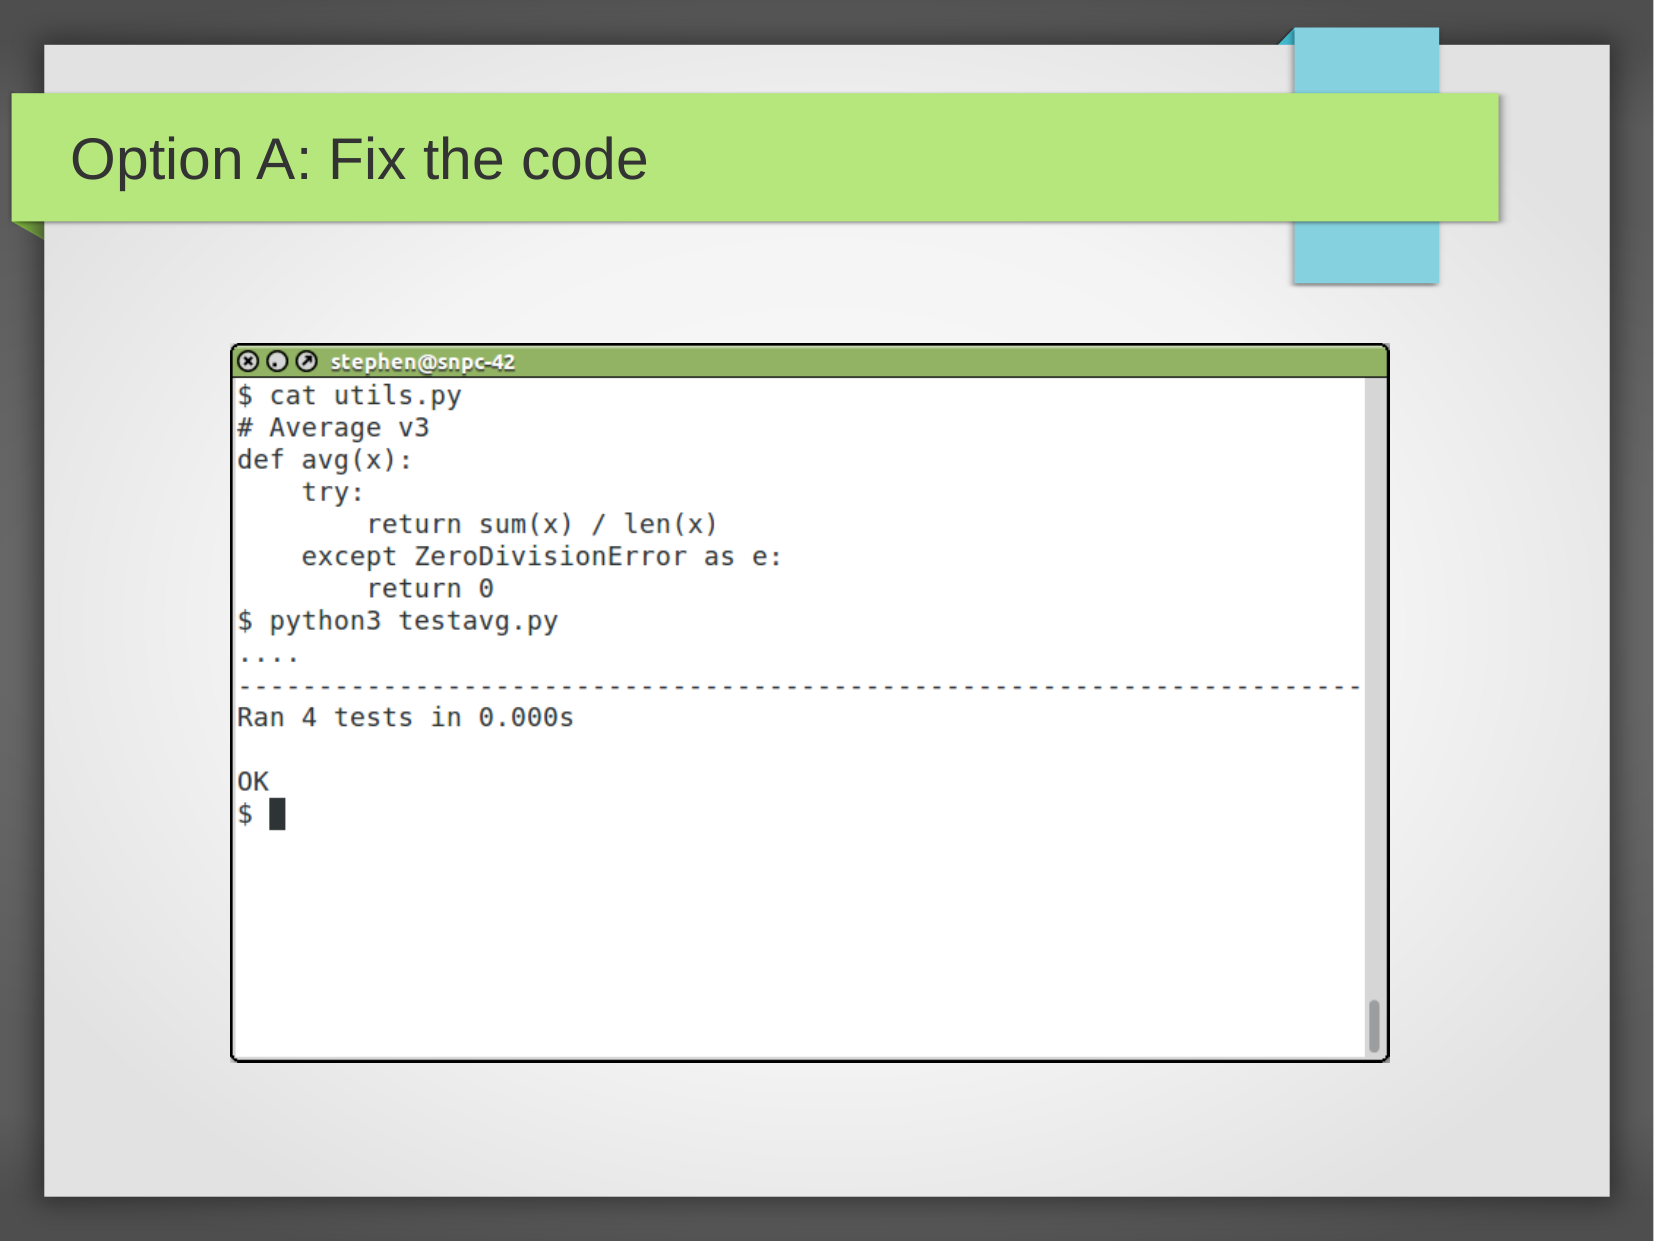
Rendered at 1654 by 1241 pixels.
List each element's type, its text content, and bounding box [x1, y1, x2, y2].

title Option A: Fix the code [70, 106, 1229, 213]
picture [0, 0, 1654, 1241]
